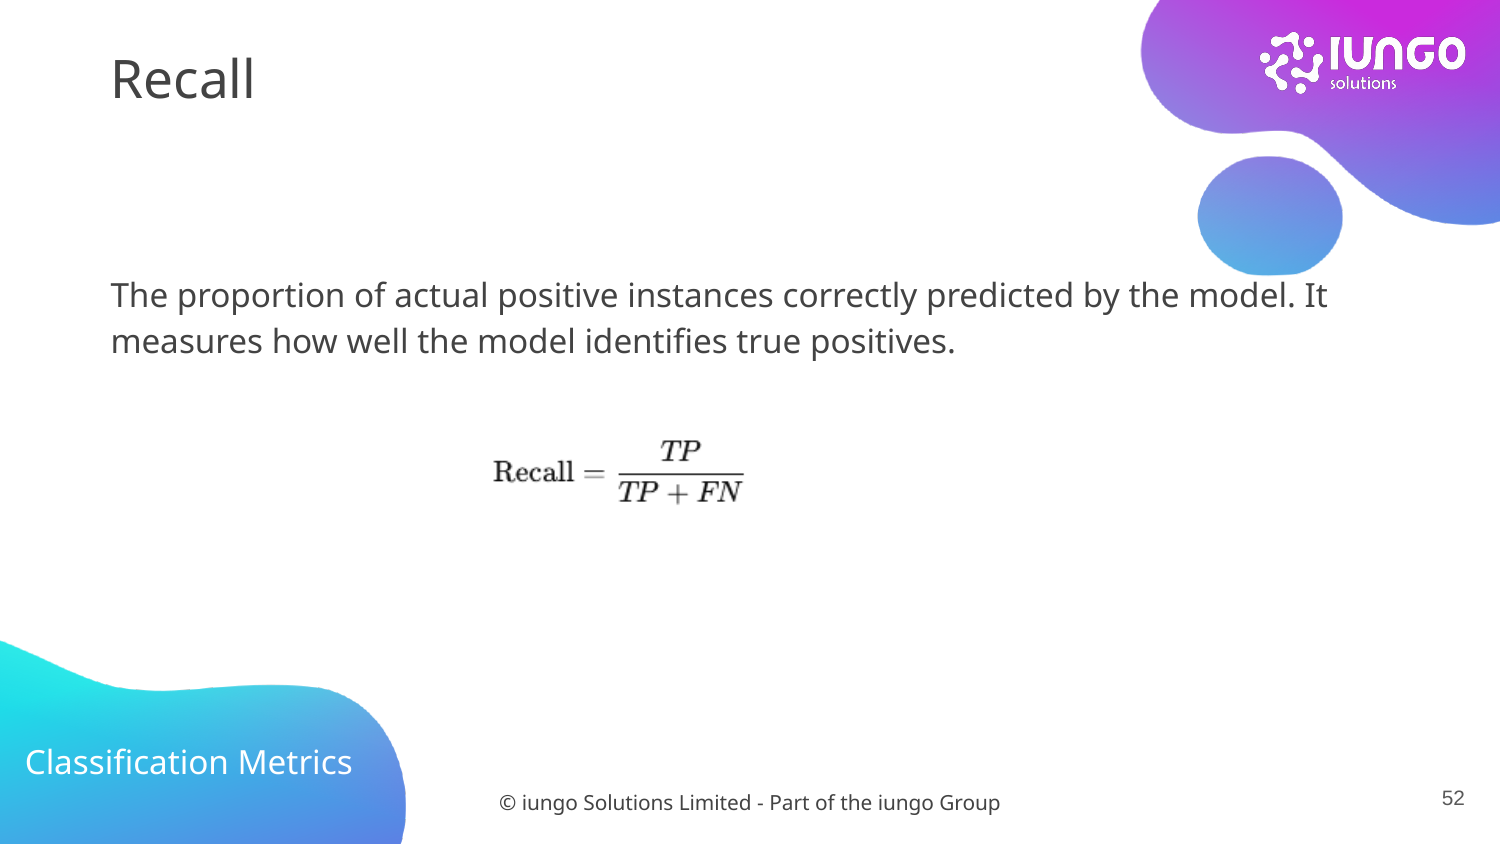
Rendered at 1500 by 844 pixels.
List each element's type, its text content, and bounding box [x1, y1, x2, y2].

list The proportion of actual positive instances correctly predicted by the model. It measures how well the model identifies true positives. [95, 253, 1390, 387]
picture [0, 0, 1500, 844]
subtitle Classification Metrics [9, 719, 411, 844]
slide_number <number> [1389, 764, 1480, 830]
title Recall [95, 30, 811, 125]
